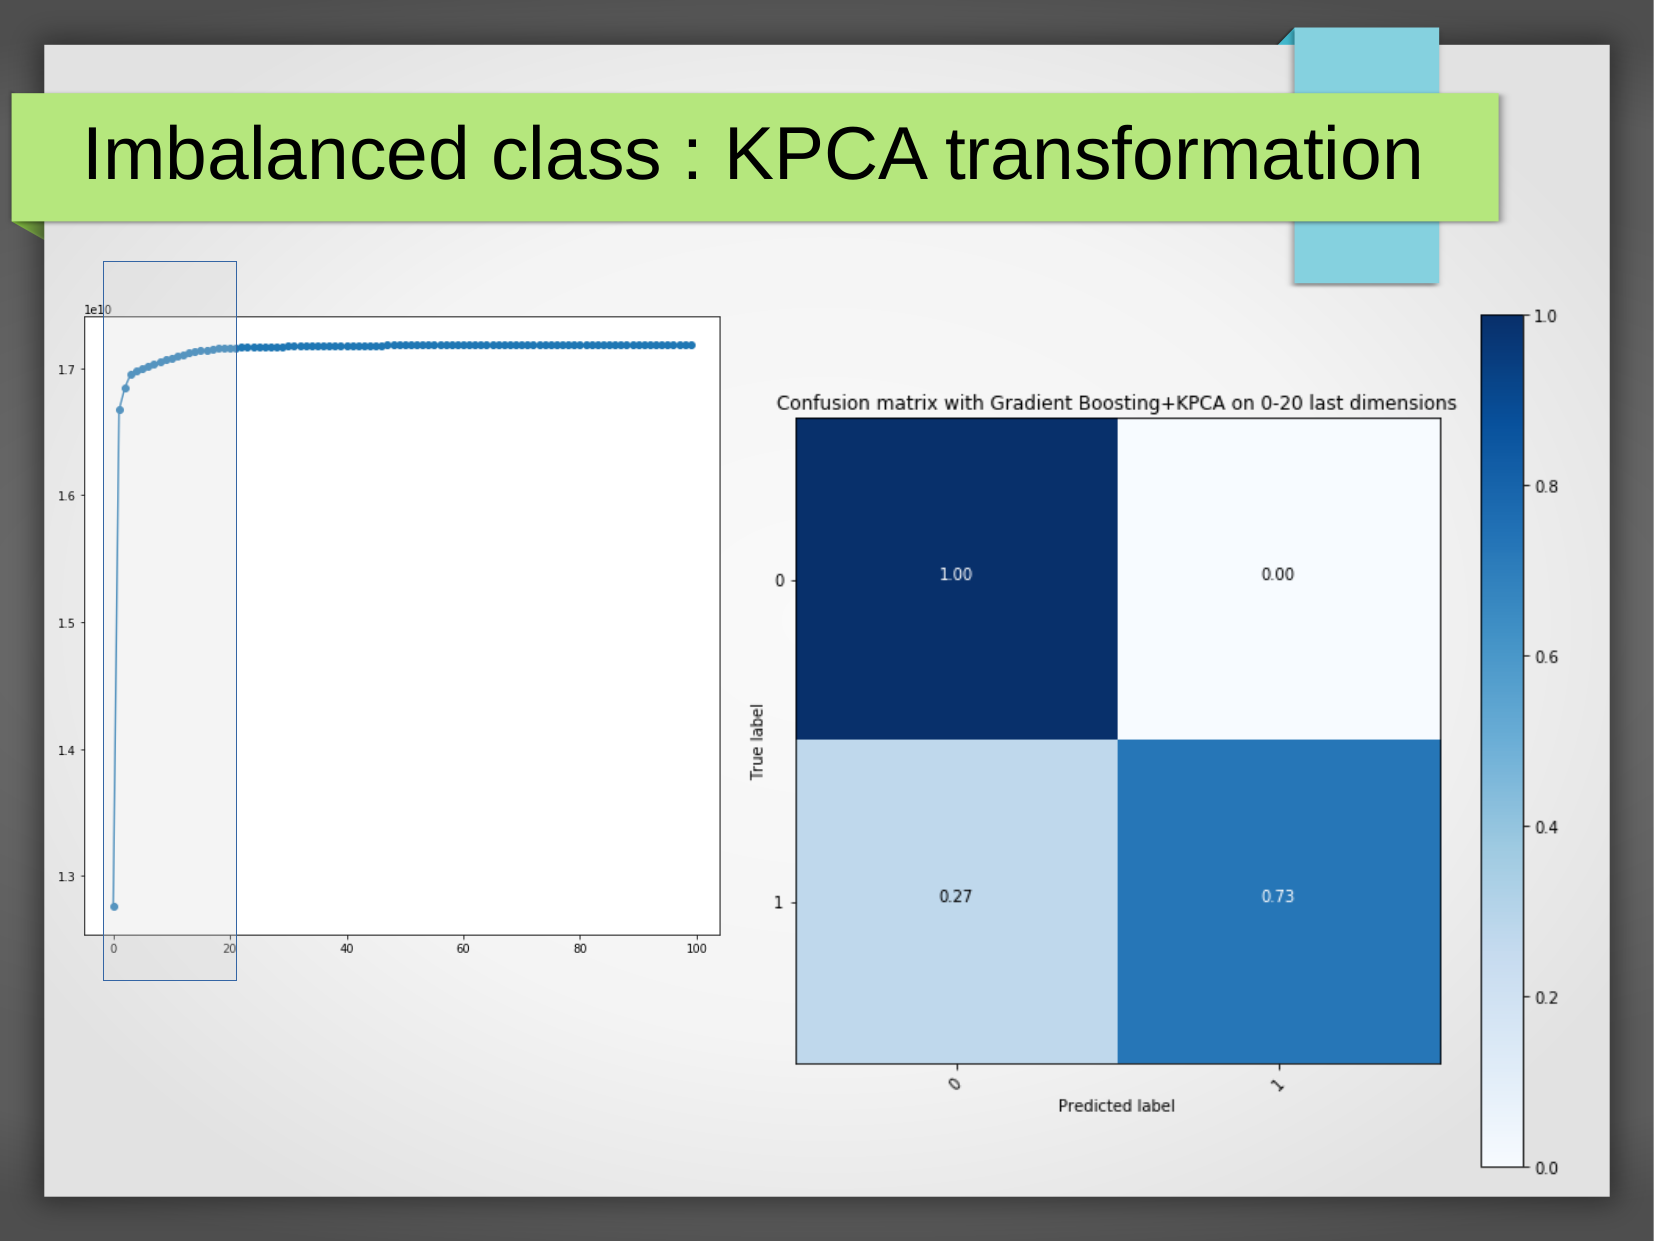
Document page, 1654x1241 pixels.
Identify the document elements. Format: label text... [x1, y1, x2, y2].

picture [0, 0, 1654, 1241]
title Imbalanced class : KPCA transformation [82, 69, 1500, 238]
text_box [103, 261, 237, 981]
